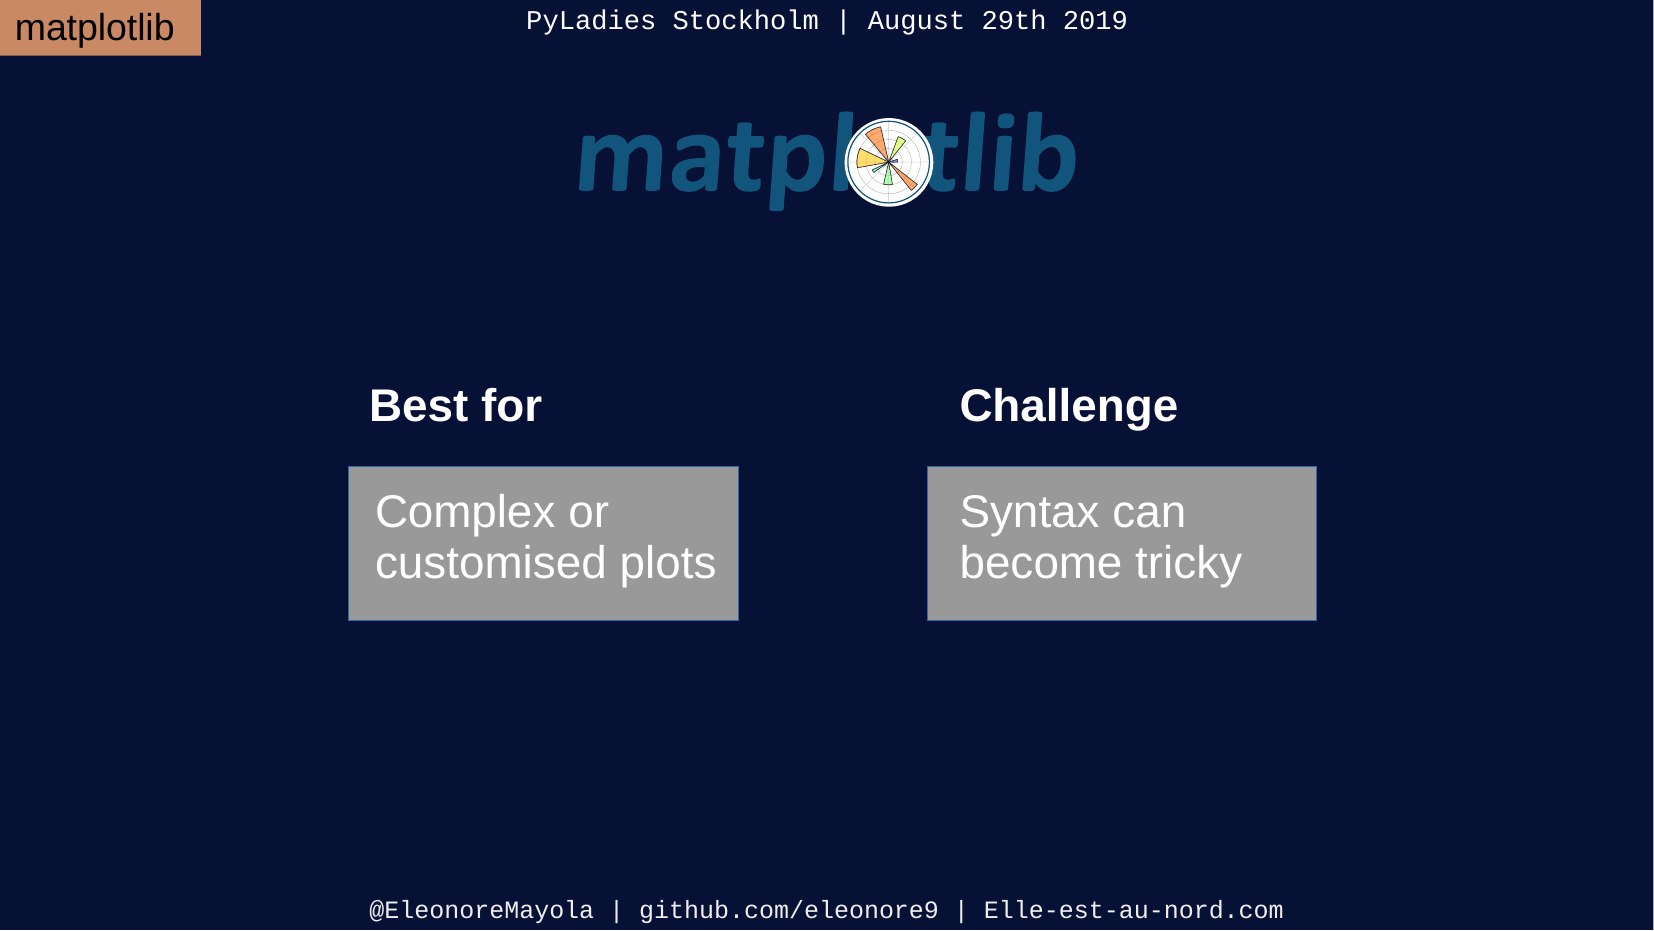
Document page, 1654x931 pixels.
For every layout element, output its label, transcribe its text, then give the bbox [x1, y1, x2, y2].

text_box @EleonoreMayola | github.com/eleonore9 | Elle-est-au-nord.com [295, 862, 1359, 931]
text_box Syntax can become tricky [944, 478, 1288, 596]
text_box Complex or customised plots [360, 478, 798, 647]
text_box Challenge [944, 372, 1300, 439]
picture [556, 92, 1105, 225]
text_box matplotlib [0, 0, 201, 56]
text_box [348, 466, 739, 621]
text_box [927, 466, 1317, 621]
text_box PyLadies Stockholm | August 29th 2019 [265, 0, 1388, 60]
text_box Best for [354, 372, 709, 439]
